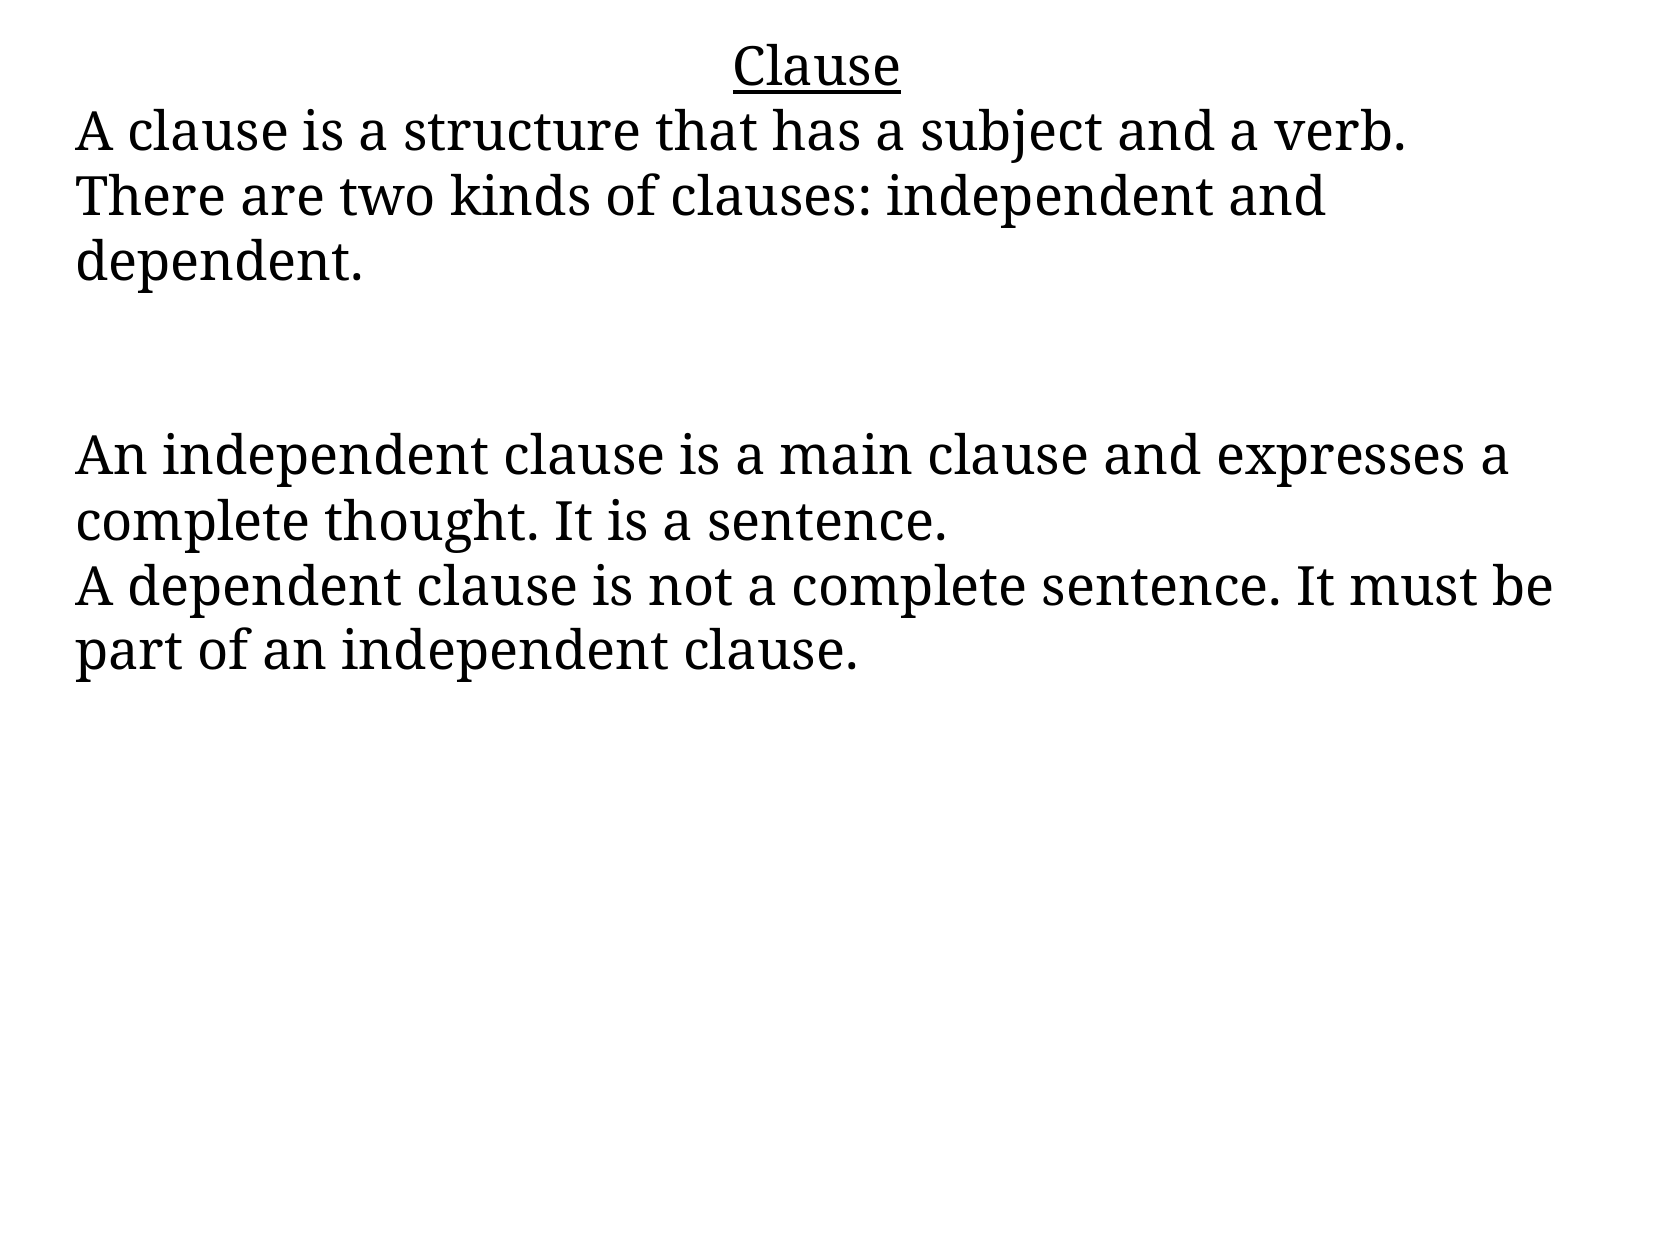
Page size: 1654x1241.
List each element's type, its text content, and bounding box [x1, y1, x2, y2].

text_box Clause A clause is a structure that has a subject and a verb. There are two kinds of clauses: independent and dependent. An independent clause is a main clause and expresses a complete thought. It is a sentence. A dependent clause is not a complete sentence. It must be part of an independent clause. [75, 30, 1560, 1140]
